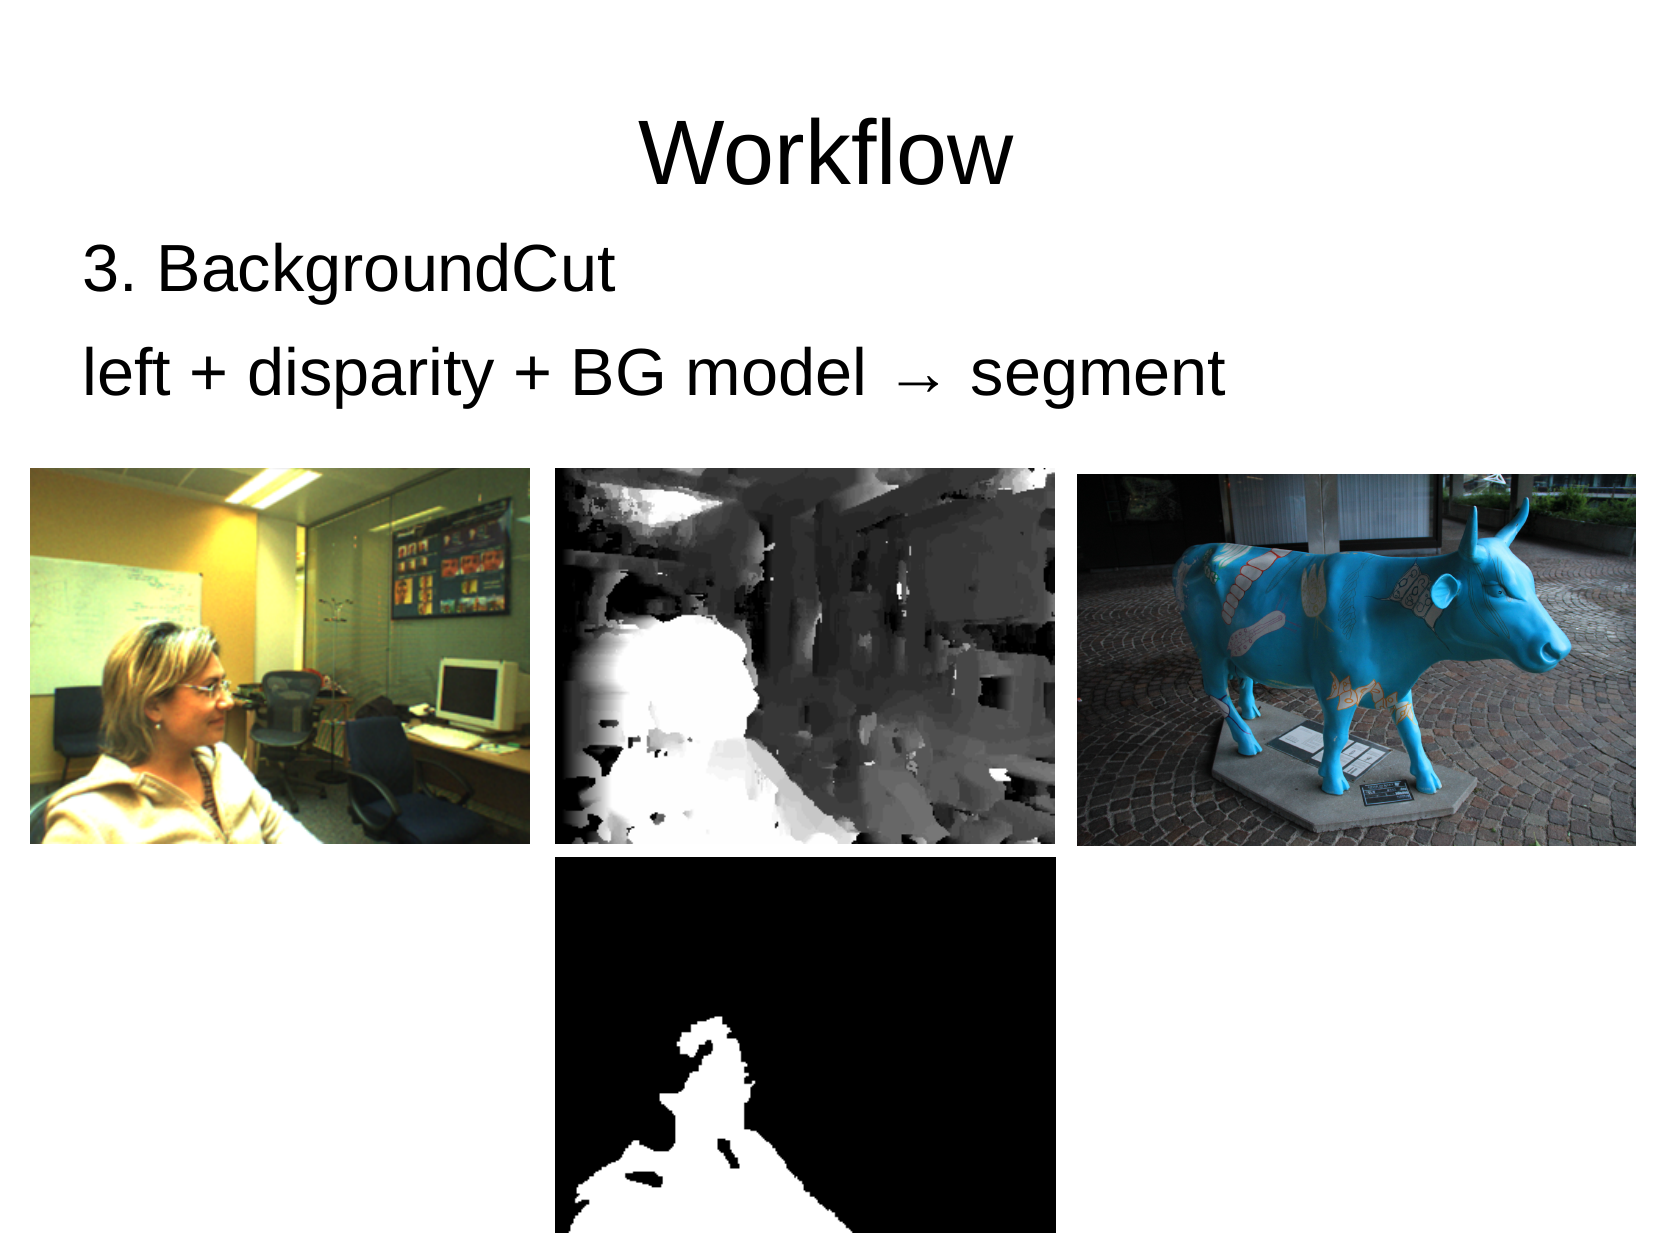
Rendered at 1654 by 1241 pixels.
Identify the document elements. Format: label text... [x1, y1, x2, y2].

picture [555, 468, 1055, 844]
picture [555, 857, 1056, 1233]
title Workflow [82, 49, 1571, 257]
picture [30, 468, 530, 844]
picture [1077, 474, 1636, 847]
list 3. BackgroundCut left + disparity + BG model → segment [82, 231, 1538, 951]
